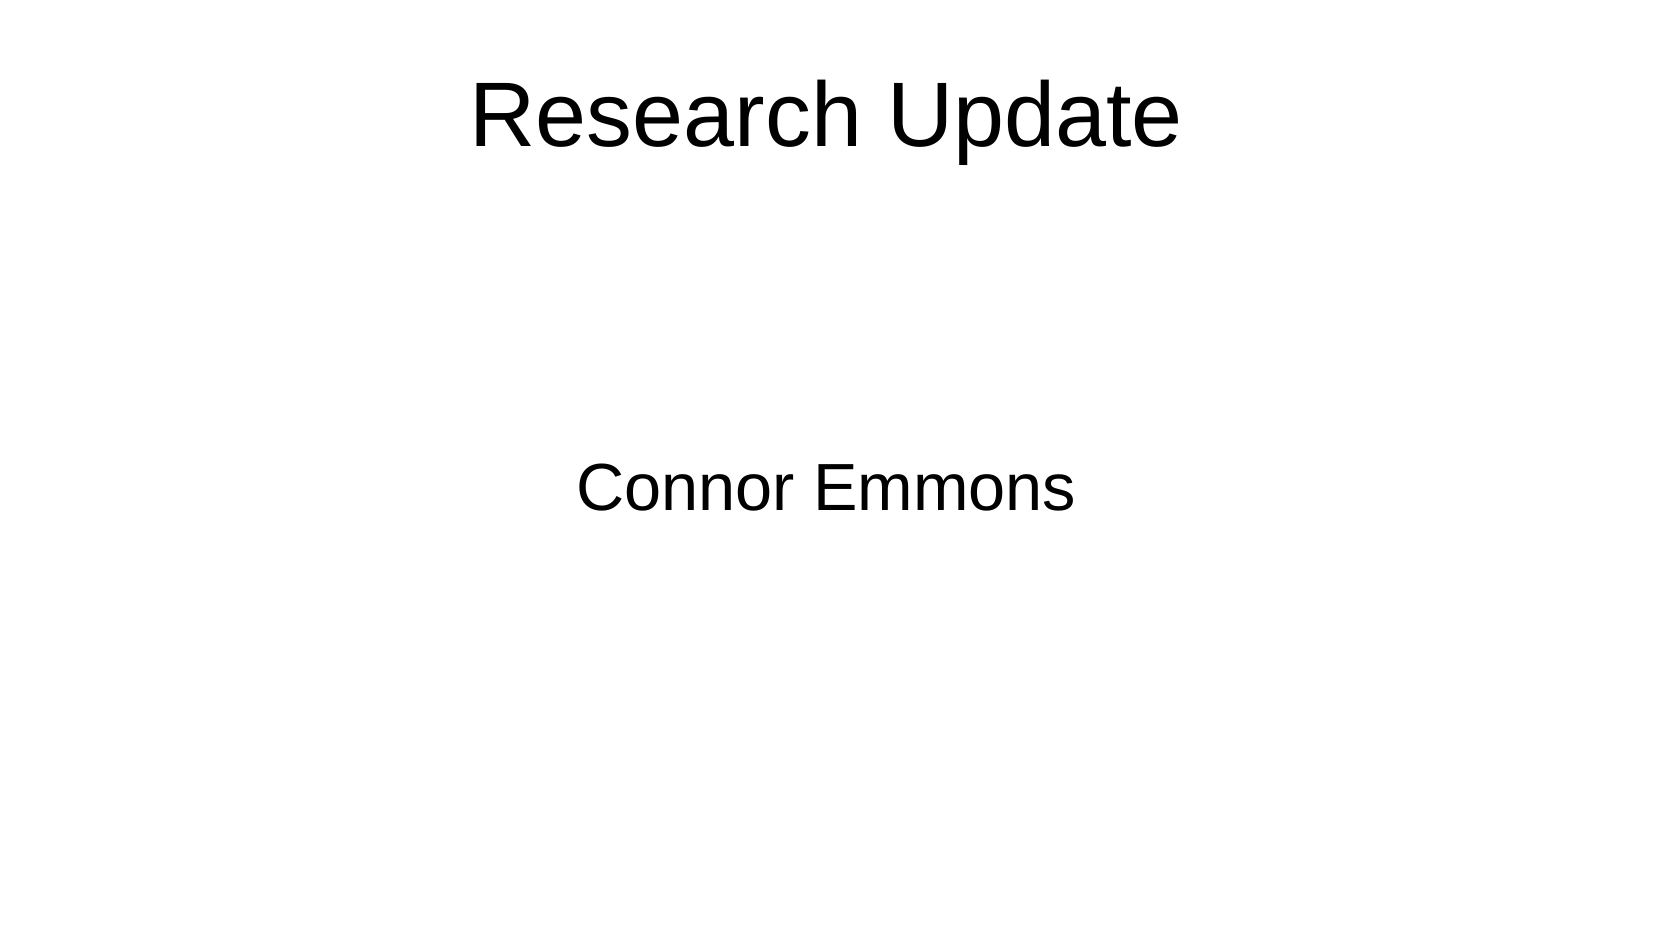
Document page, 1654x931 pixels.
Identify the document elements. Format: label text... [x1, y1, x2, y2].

subtitle Connor Emmons [82, 217, 1571, 758]
title Research Update [82, 37, 1571, 193]
